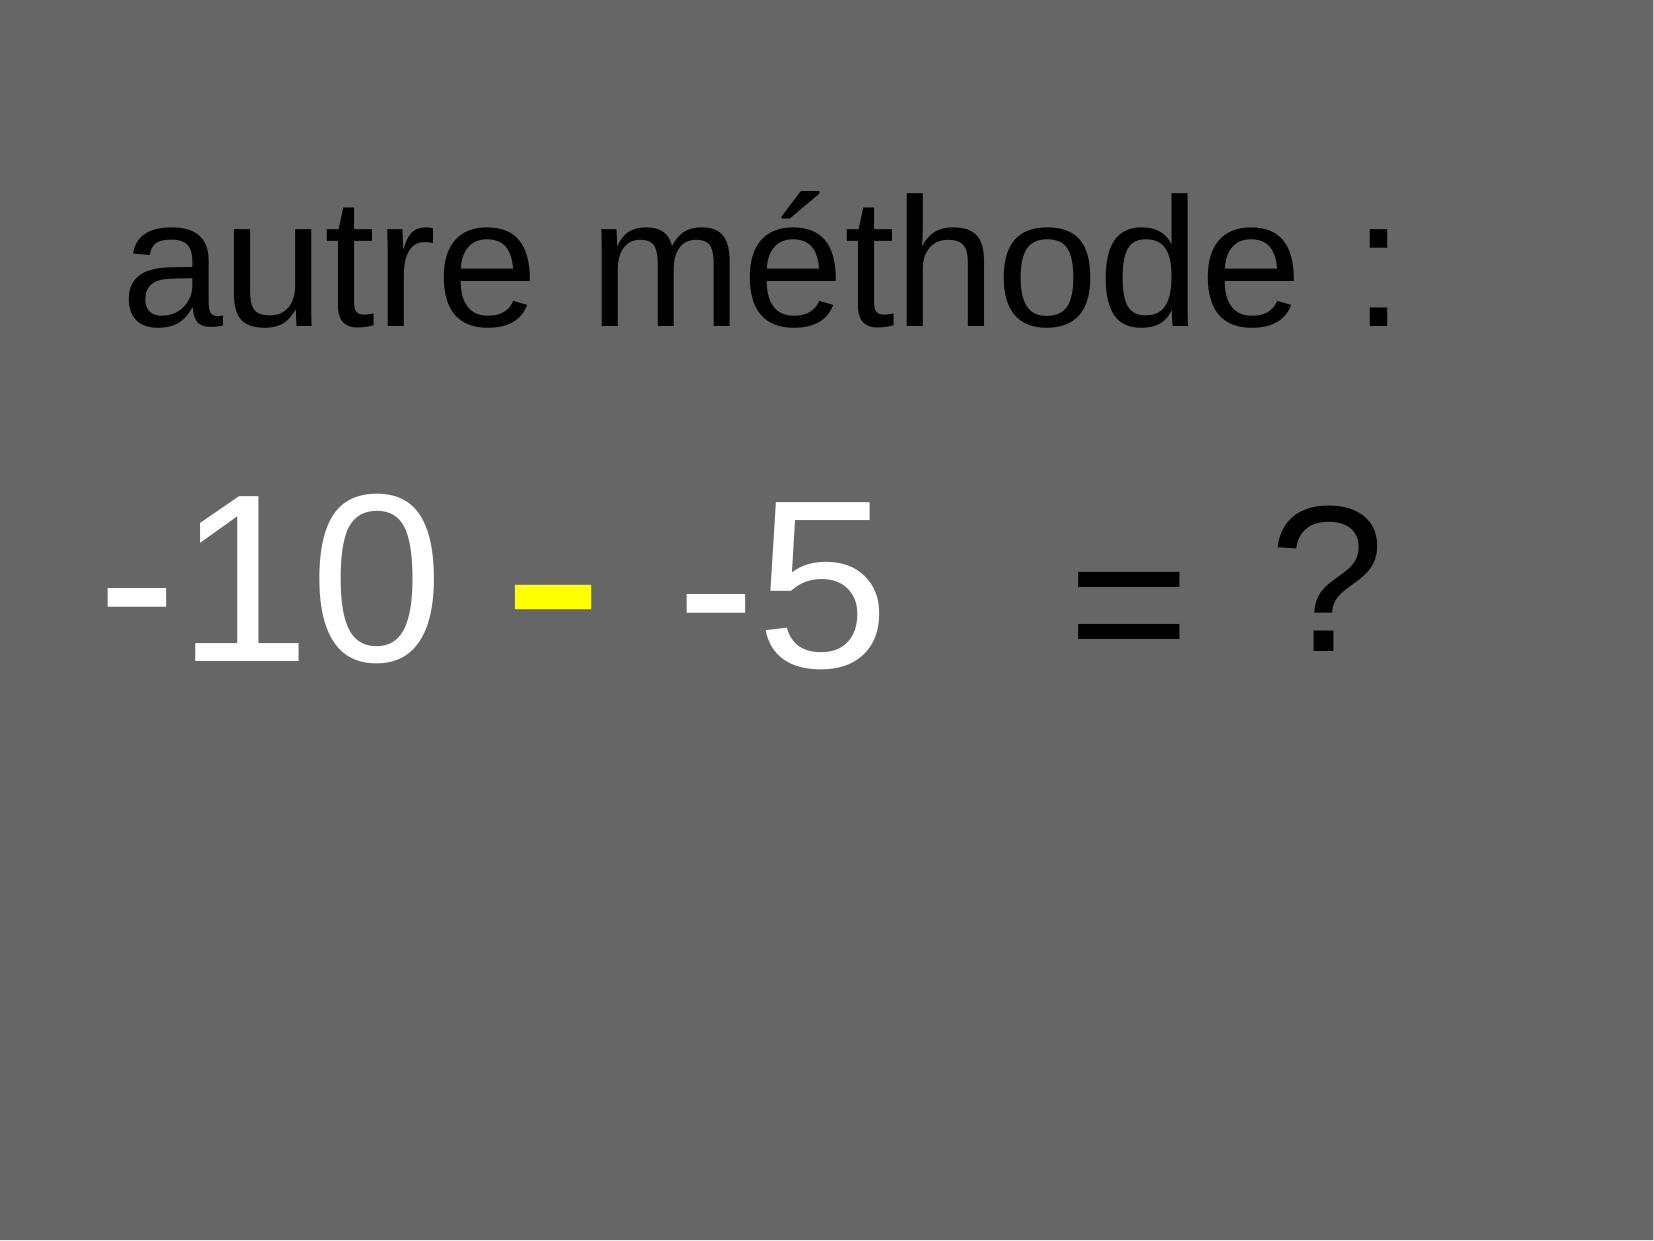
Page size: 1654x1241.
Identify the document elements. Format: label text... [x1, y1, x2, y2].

text_box ? [1254, 455, 1406, 703]
text_box = [1053, 478, 1205, 727]
text_box - [486, 389, 638, 754]
text_box autre méthode : [106, 153, 1421, 374]
text_box -5 [661, 442, 1040, 726]
text_box -10 [82, 437, 461, 720]
text_box [0, 0, 1654, 1241]
